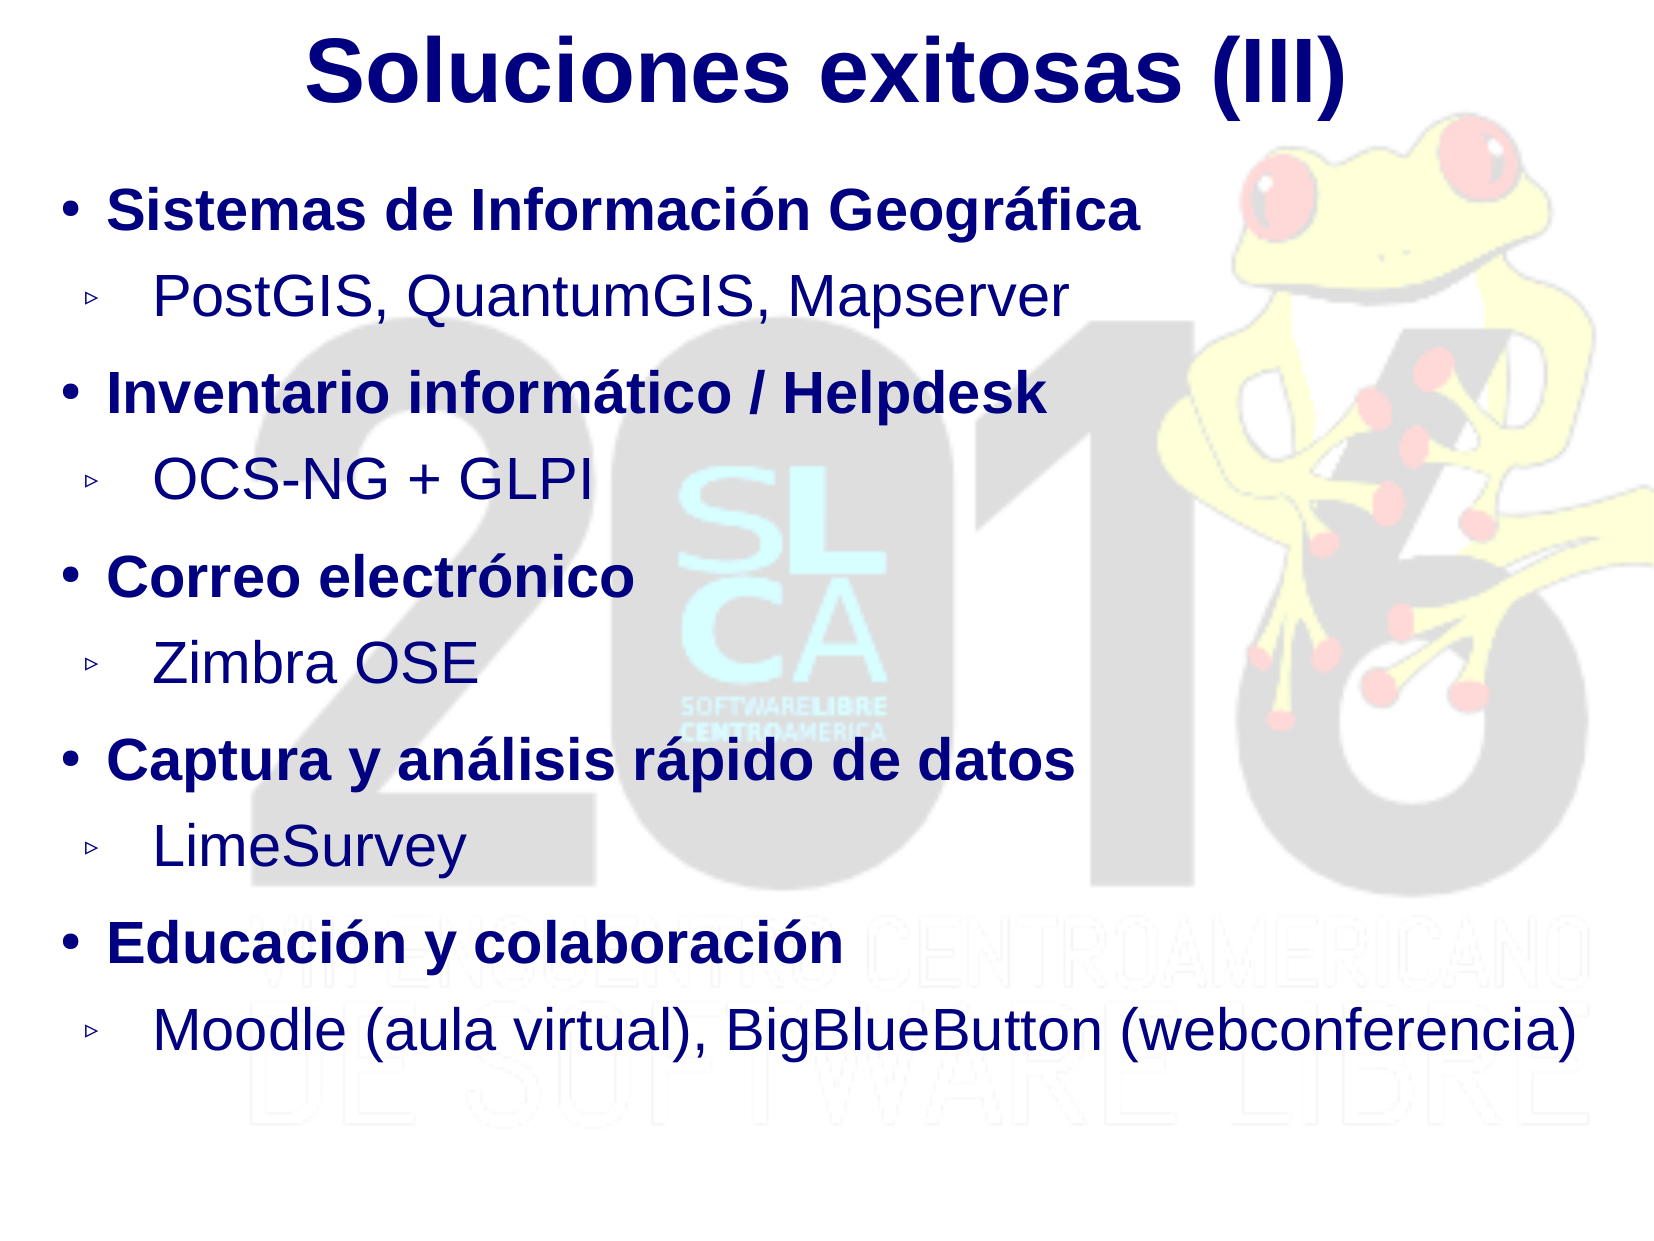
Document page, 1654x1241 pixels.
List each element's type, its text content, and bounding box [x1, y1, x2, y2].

list Sistemas de Información Geográfica PostGIS, QuantumGIS, Mapserver Inventario informático / Helpdesk OCS-NG + GLPI Correo electrónico Zimbra OSE Captura y análisis rápido de datos LimeSurvey Educación y colaboración Moodle (aula virtual), BigBlueButton (webconferencia) [59, 176, 1589, 1112]
title Soluciones exitosas (III) [0, 0, 1654, 142]
